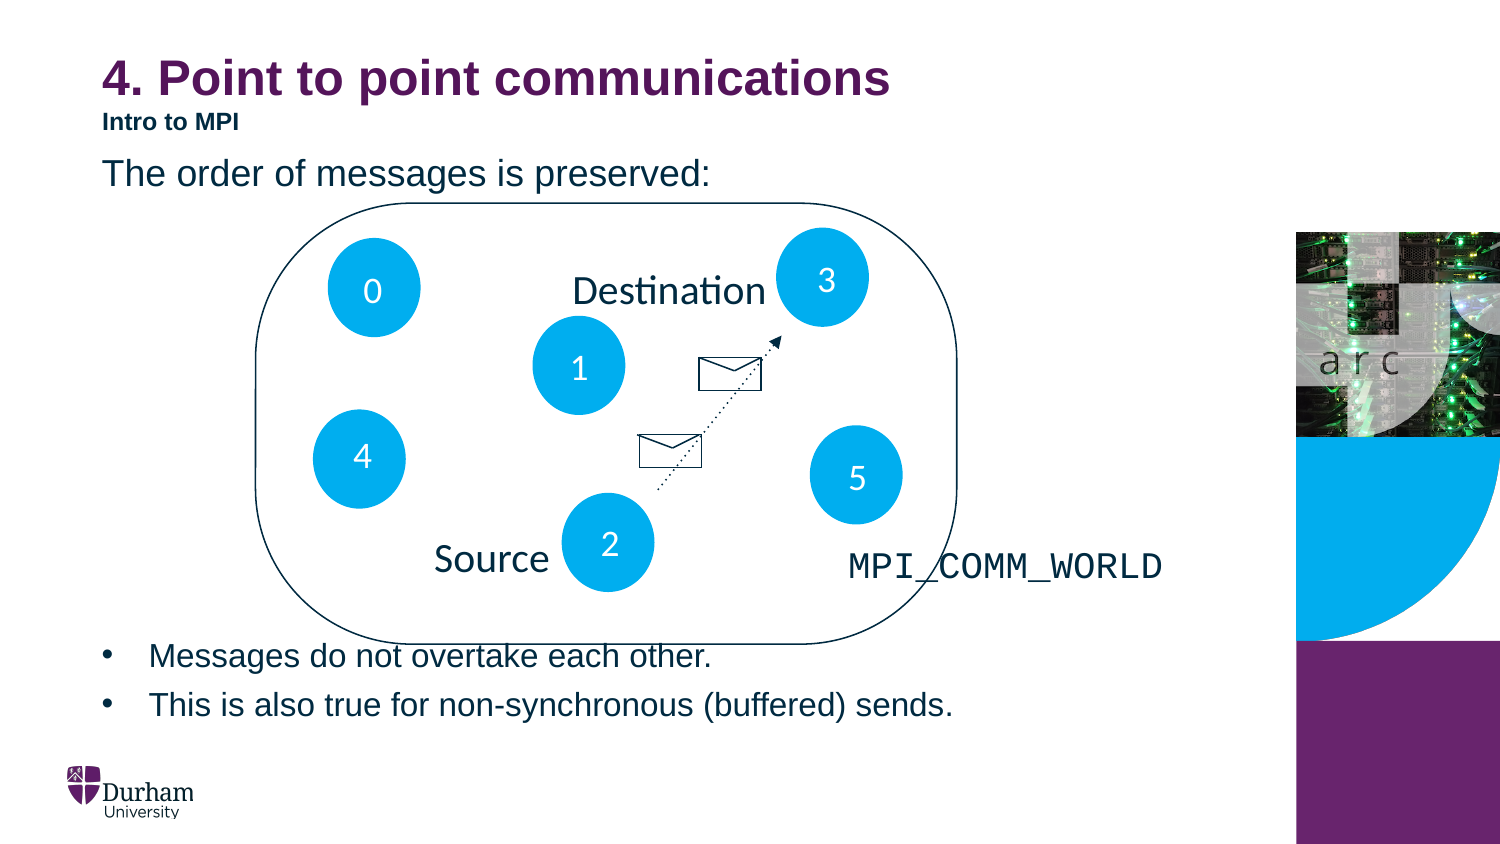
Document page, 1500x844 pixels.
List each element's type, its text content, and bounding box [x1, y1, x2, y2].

text_box [617, 337, 626, 394]
text_box [895, 447, 903, 503]
text_box [565, 492, 646, 593]
text_box Source [389, 522, 565, 589]
picture [67, 766, 193, 819]
text_box 4 [338, 423, 400, 484]
text_box 0 [348, 258, 411, 319]
text_box 1 [554, 335, 617, 396]
text_box [400, 435, 406, 483]
text_box [327, 237, 421, 338]
title 4. Point to point communications Intro to MPI [101, 45, 1399, 187]
text_box [809, 425, 894, 525]
list The order of messages is preserved: Messages do not overtake each other. This is also true for non-synchronous (buffered) sends. [257, 204, 955, 643]
text_box [781, 227, 860, 327]
text_box [864, 254, 869, 300]
text_box 5 [833, 445, 895, 506]
picture [1296, 232, 1500, 436]
text_box 2 [585, 511, 648, 572]
text_box [532, 321, 616, 415]
text_box Destination [554, 255, 782, 321]
text_box MPI_COMM_WORLD [833, 533, 1215, 594]
picture [1332, 467, 1500, 640]
text_box [648, 517, 655, 568]
text_box [312, 409, 400, 509]
text_box [1296, 640, 1500, 844]
text_box 3 [802, 247, 864, 308]
list The order of messages is preserved: Messages do not overtake each other. This is also true for non-synchronous (buffered) sends. [101, 154, 1215, 740]
